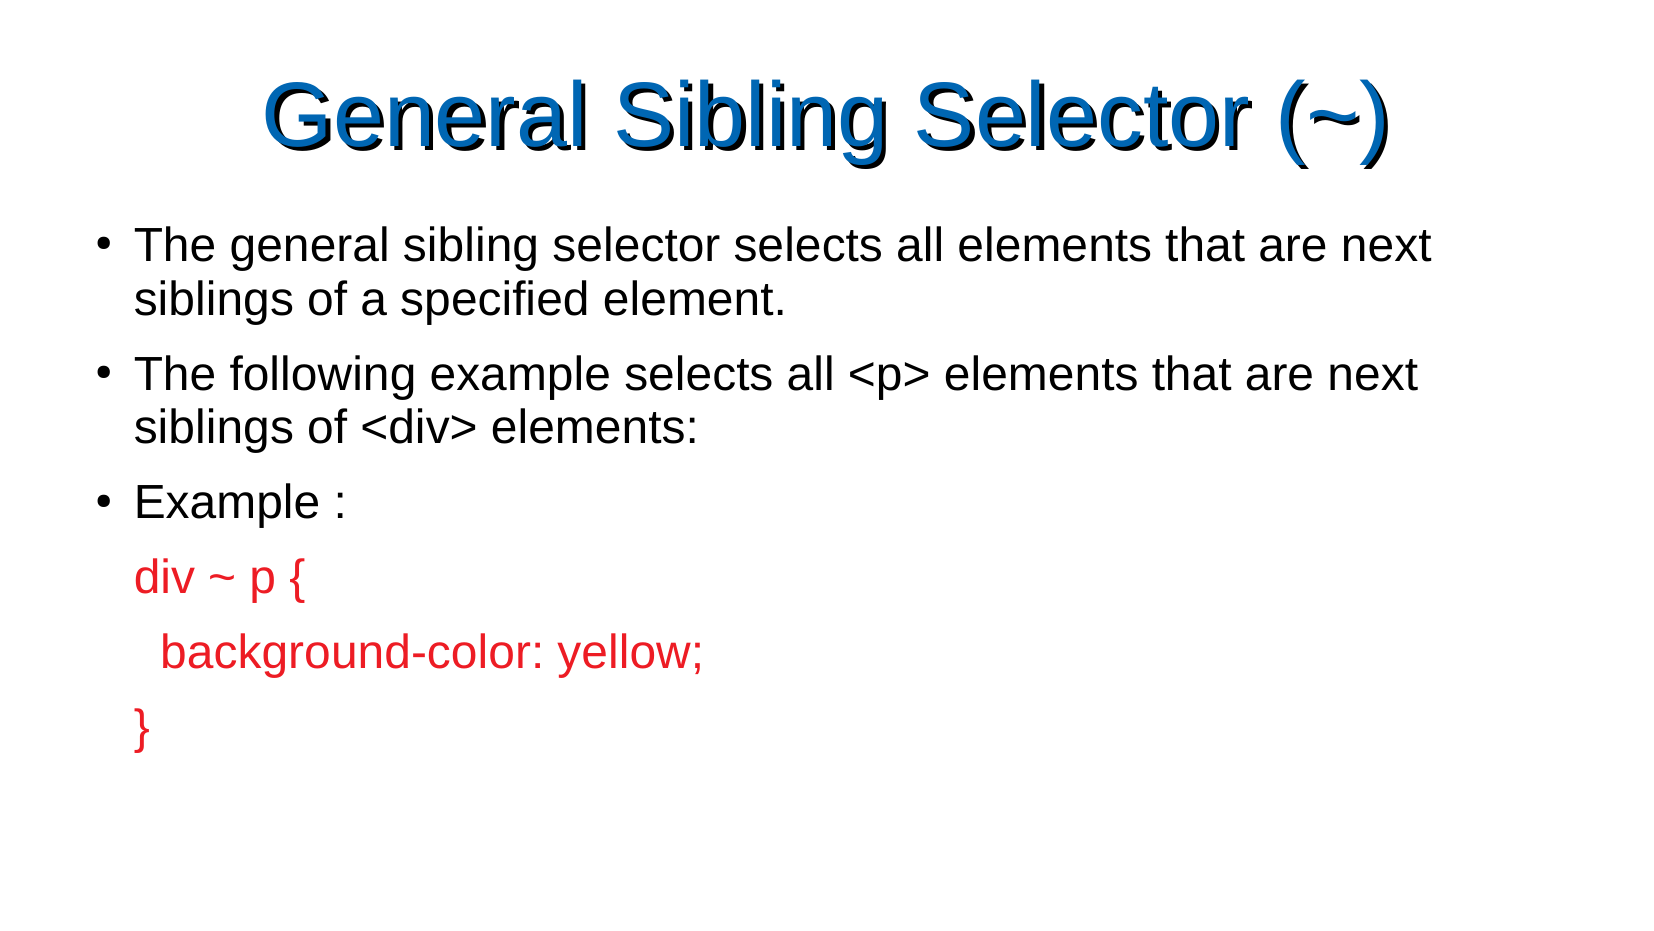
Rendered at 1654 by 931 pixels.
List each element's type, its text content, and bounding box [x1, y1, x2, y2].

list The general sibling selector selects all elements that are next siblings of a specified element. The following example selects all <p> elements that are next siblings of <div> elements: Example : div ~ p { background-color: yellow; } [82, 217, 1571, 758]
title General Sibling Selector (~) [82, 37, 1571, 193]
